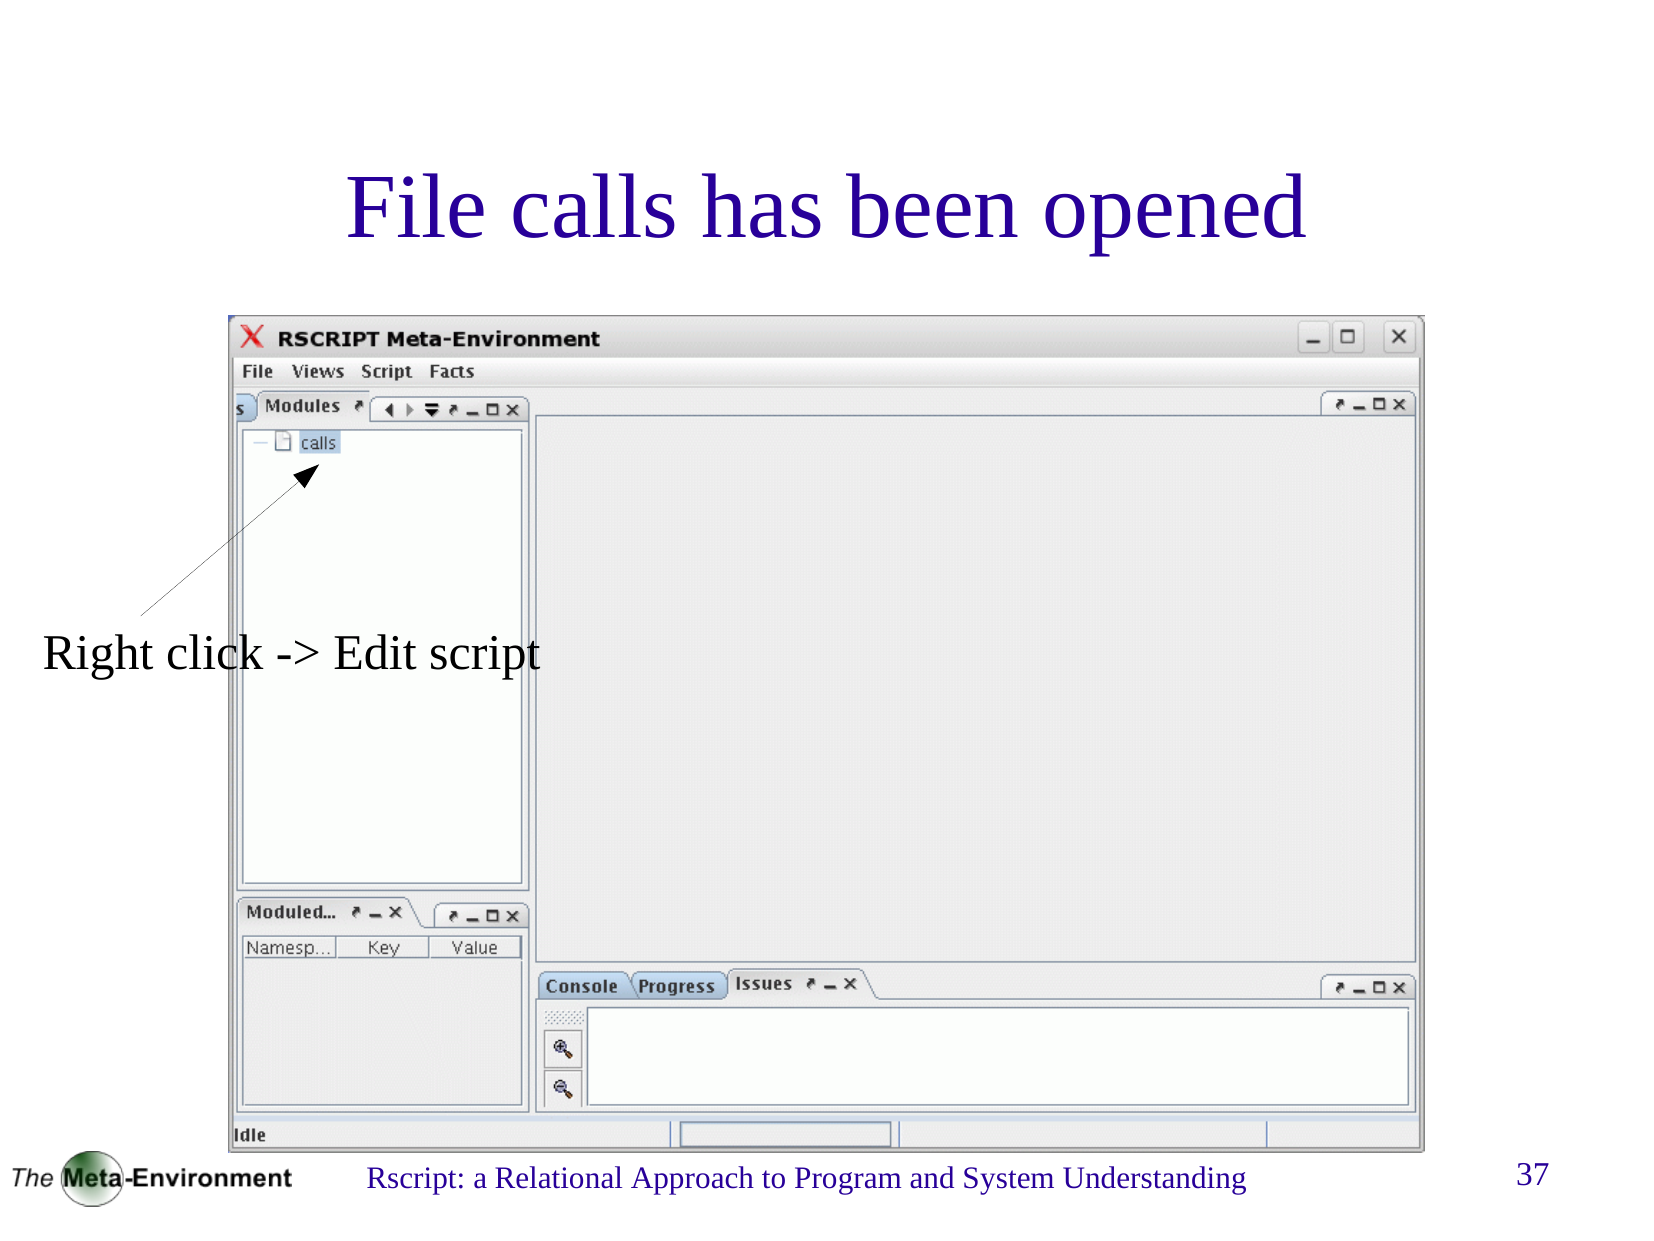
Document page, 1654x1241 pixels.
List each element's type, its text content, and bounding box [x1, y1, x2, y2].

text_box Right click -> Edit script [42, 625, 542, 681]
picture [12, 315, 1425, 1207]
title File calls has been opened [121, 102, 1534, 311]
